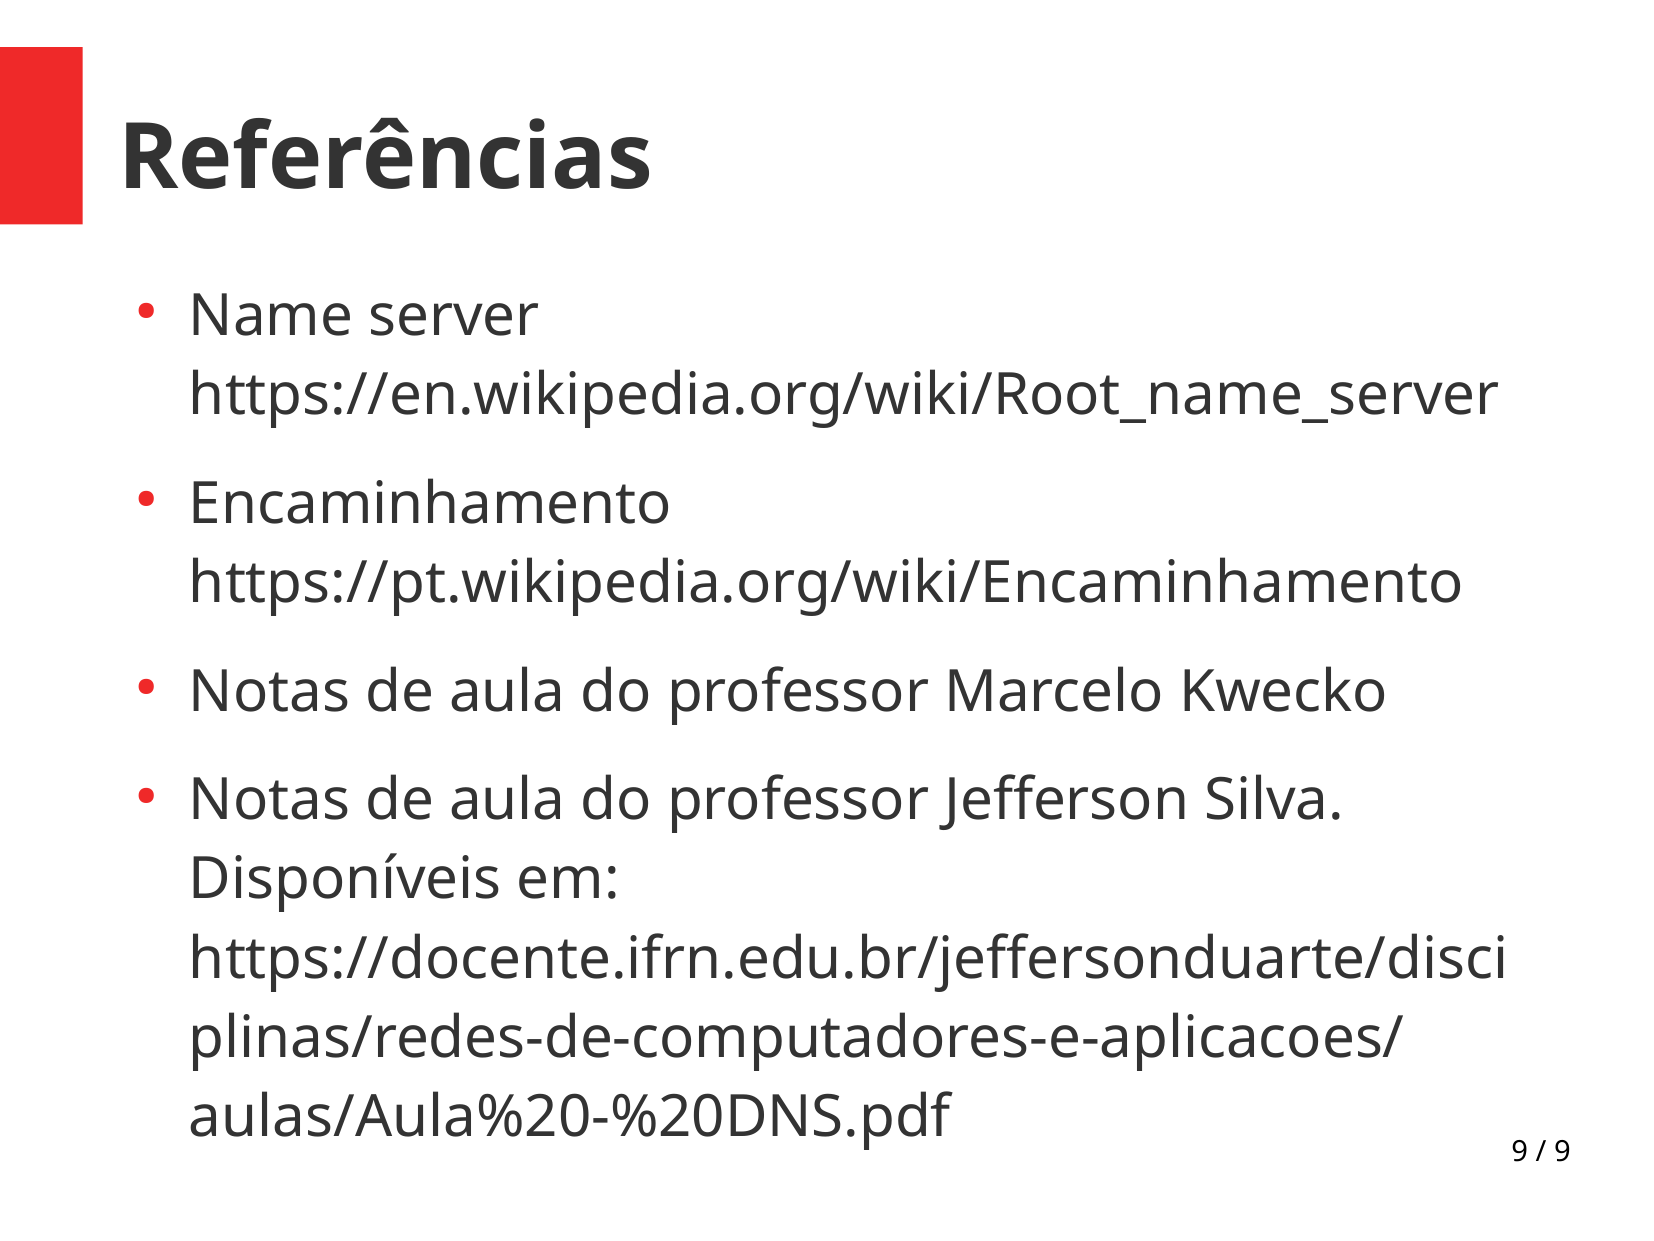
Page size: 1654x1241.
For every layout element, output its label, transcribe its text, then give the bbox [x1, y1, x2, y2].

list Name server https://en.wikipedia.org/wiki/Root_name_server Encaminhamento https://pt.wikipedia.org/wiki/Encaminhamento Notas de aula do professor Marcelo Kwecko Notas de aula do professor Jefferson Silva. Disponíveis em: https://docente.ifrn.edu.br/jeffersonduarte/disciplinas/redes-de-computadores-e-aplicacoes/aulas/Aula%20-%20DNS.pdf [118, 272, 1536, 993]
title Referências [118, 45, 1571, 260]
